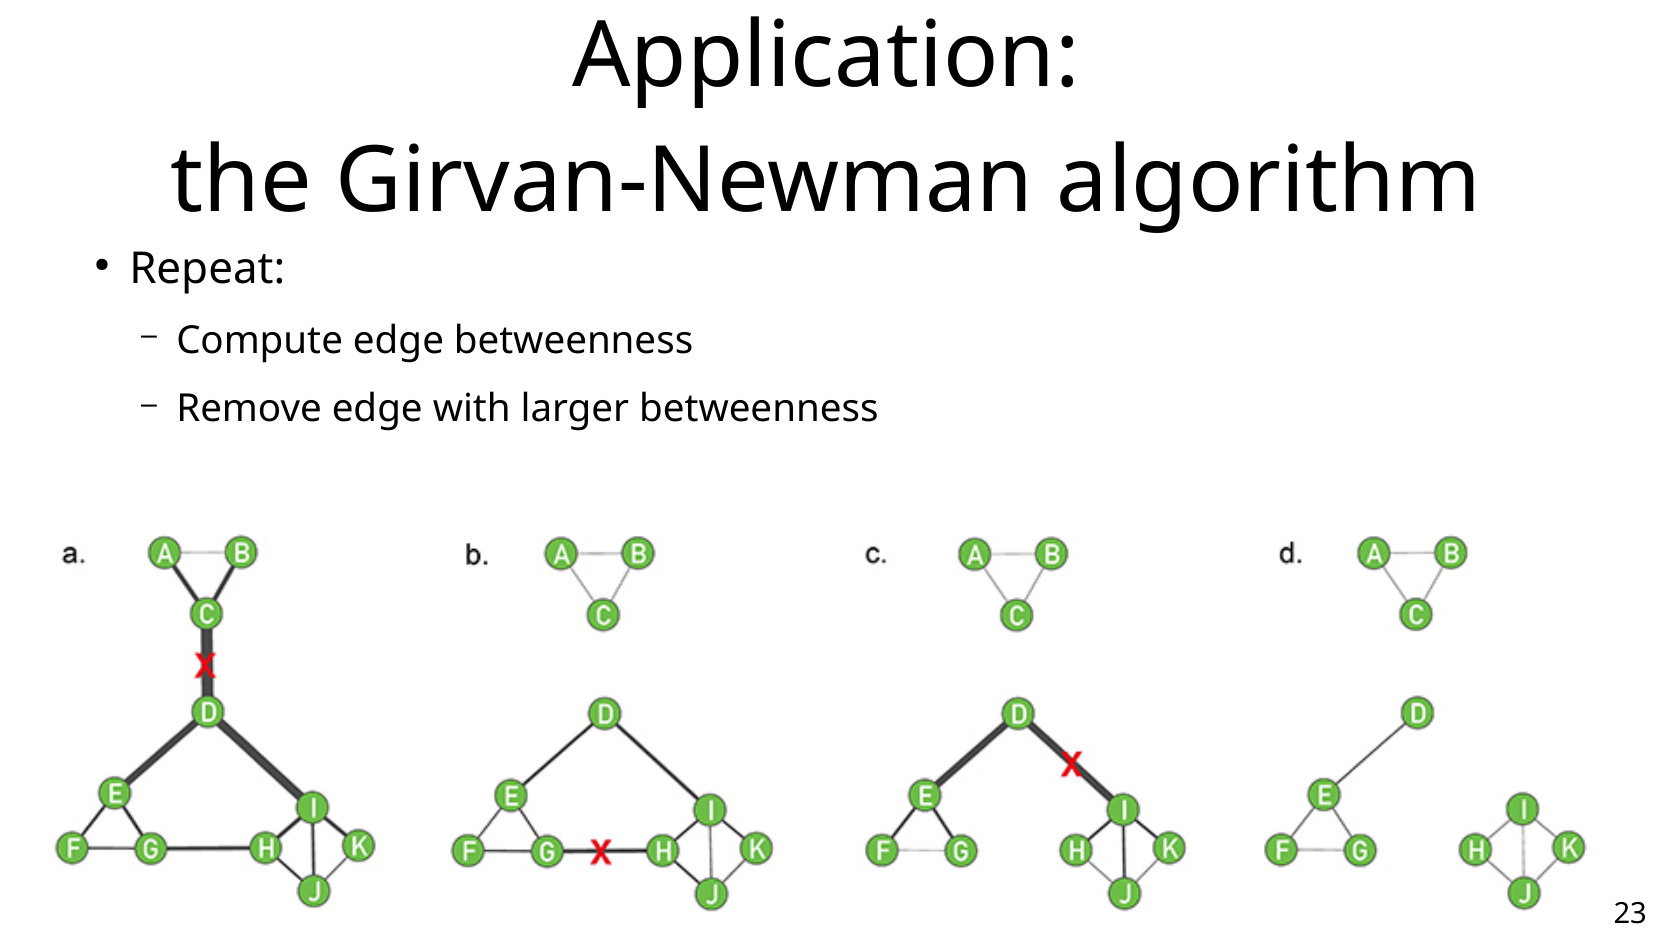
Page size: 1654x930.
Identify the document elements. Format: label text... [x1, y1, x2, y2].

list Repeat: Compute edge betweenness Remove edge with larger betweenness [82, 236, 1571, 436]
title Application: the Girvan-Newman algorithm [82, 1, 1571, 225]
picture [31, 507, 1606, 930]
